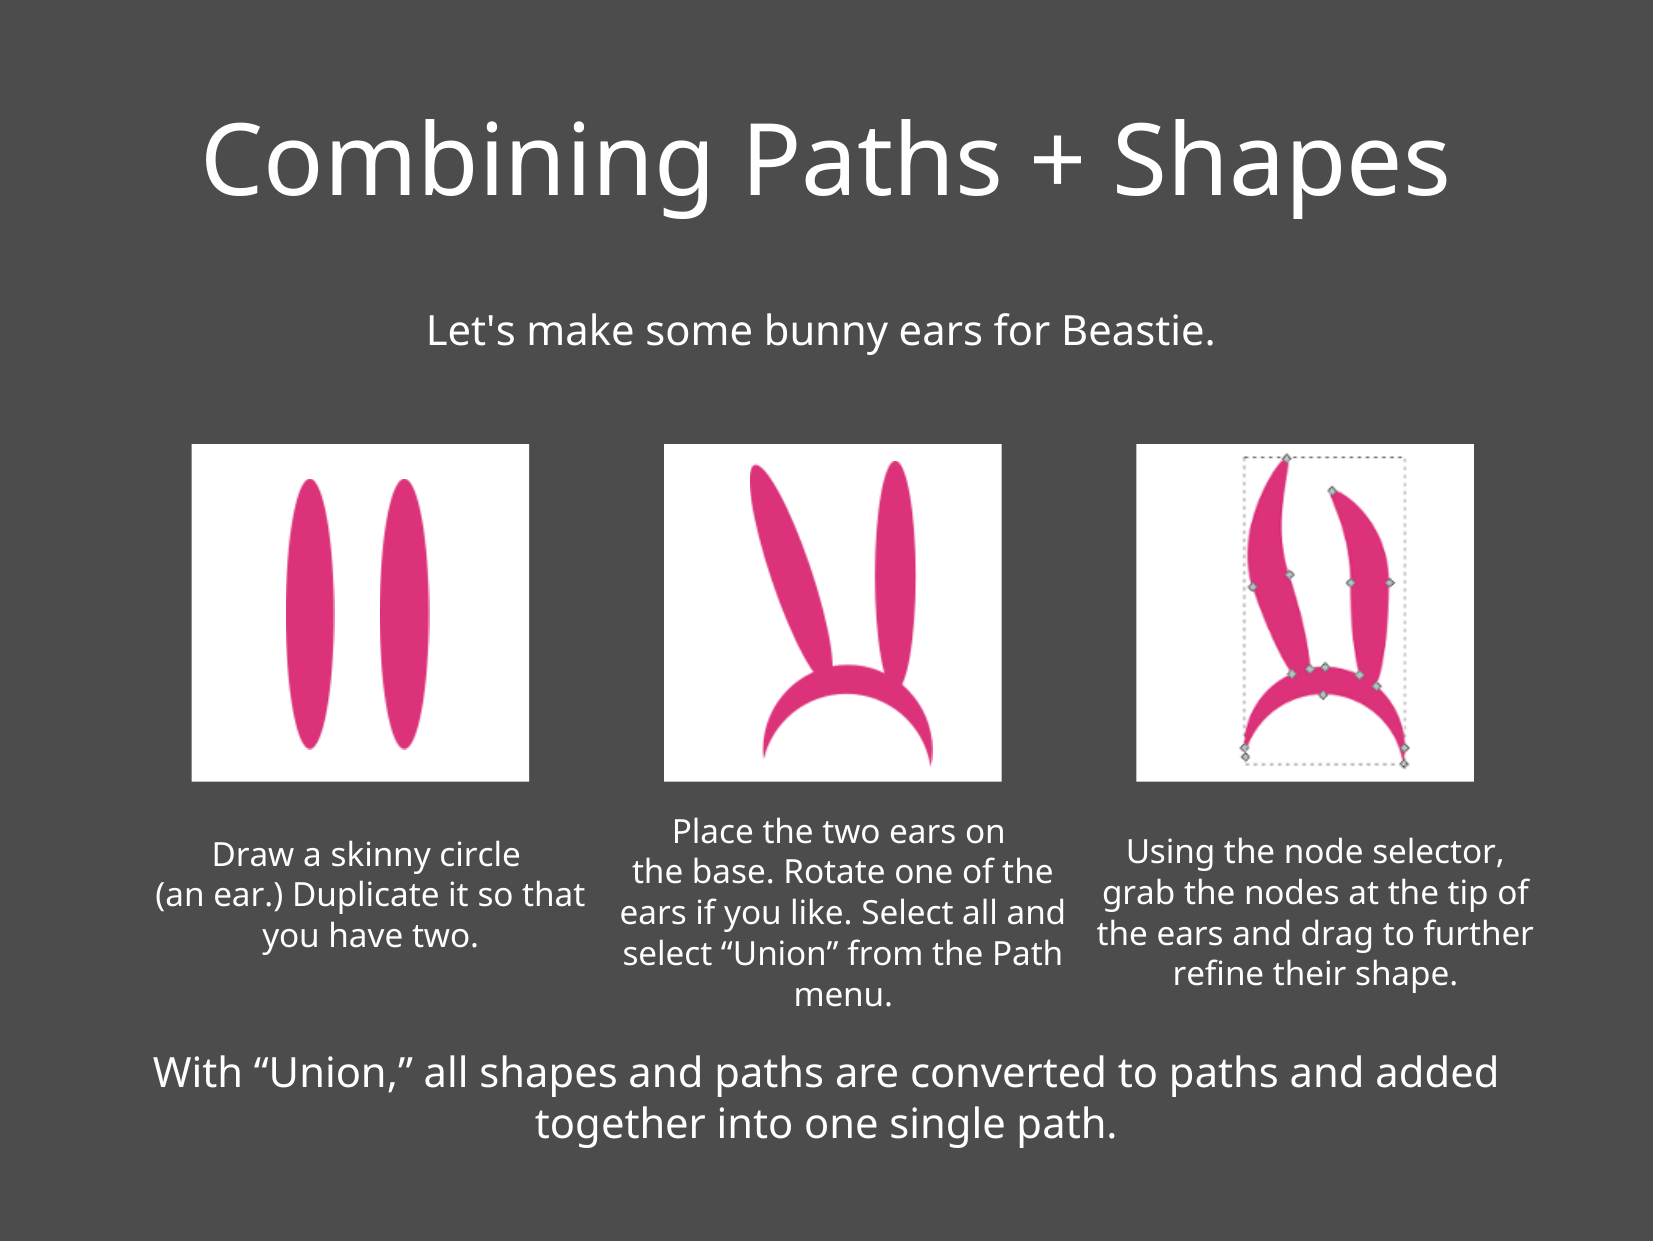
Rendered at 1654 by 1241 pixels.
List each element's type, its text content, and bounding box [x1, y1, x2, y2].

title Let's make some bunny ears for Beastie. [132, 256, 1521, 405]
text_box [191, 444, 530, 782]
picture [750, 461, 933, 769]
picture [1229, 449, 1425, 777]
title Using the node selector, grab the nodes at the tip of the ears and drag to further refine their shape. [1090, 835, 1541, 990]
text_box [1136, 444, 1474, 782]
picture [286, 479, 335, 751]
text_box [664, 444, 1002, 782]
title With “Union,” all shapes and paths are converted to paths and added together into one single path. [132, 1024, 1521, 1173]
title Draw a skinny circle (an ear.) Duplicate it so that you have two. [145, 817, 596, 972]
title Place the two ears on the base. Rotate one of the ears if you like. Select all and select “Union” from the Path menu. [618, 819, 1069, 1006]
picture [380, 479, 430, 751]
title Combining Paths + Shapes [76, 36, 1577, 298]
